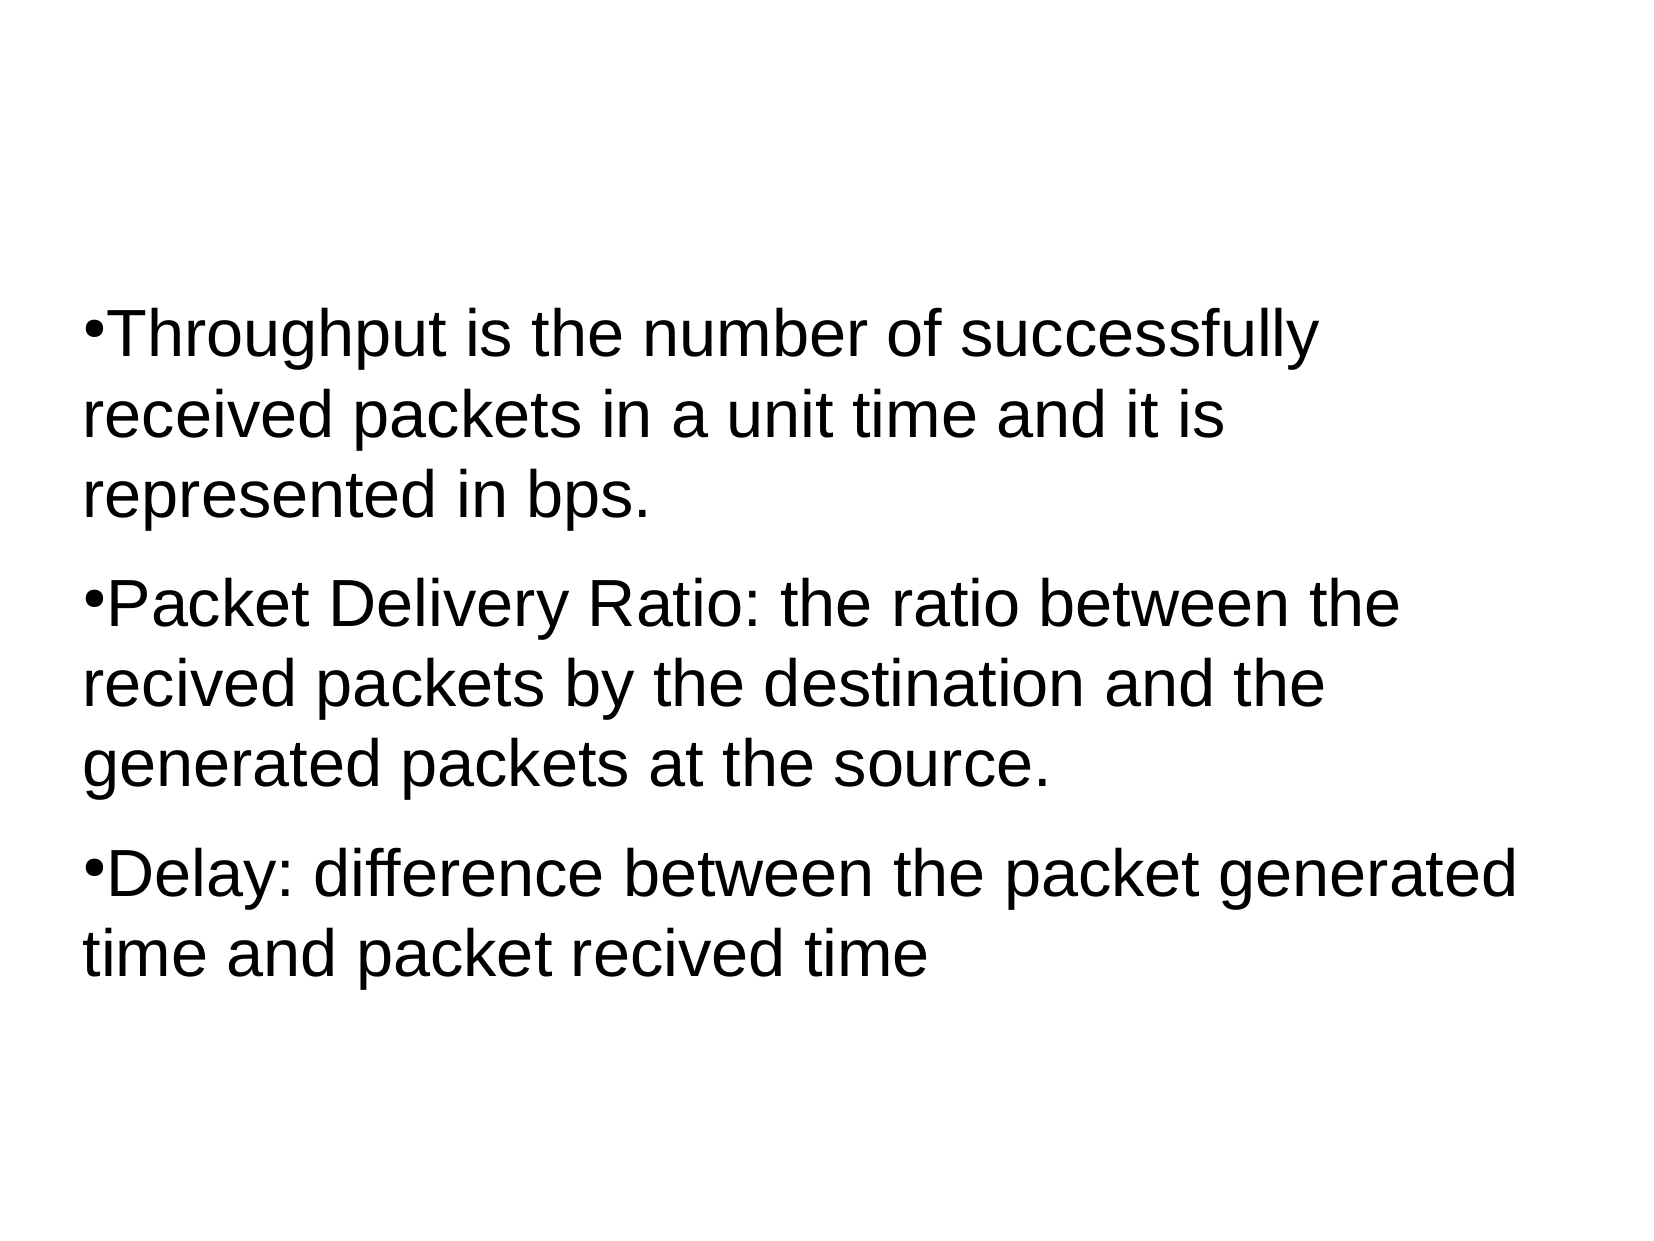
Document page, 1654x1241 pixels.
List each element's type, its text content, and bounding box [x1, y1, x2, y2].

list Throughput is the number of successfully received packets in a unit time and it is represented in bps. Packet Delivery Ratio: the ratio between the recived packets by the destination and the generated packets at the source. Delay: difference between the packet generated time and packet recived time [82, 290, 1571, 1010]
